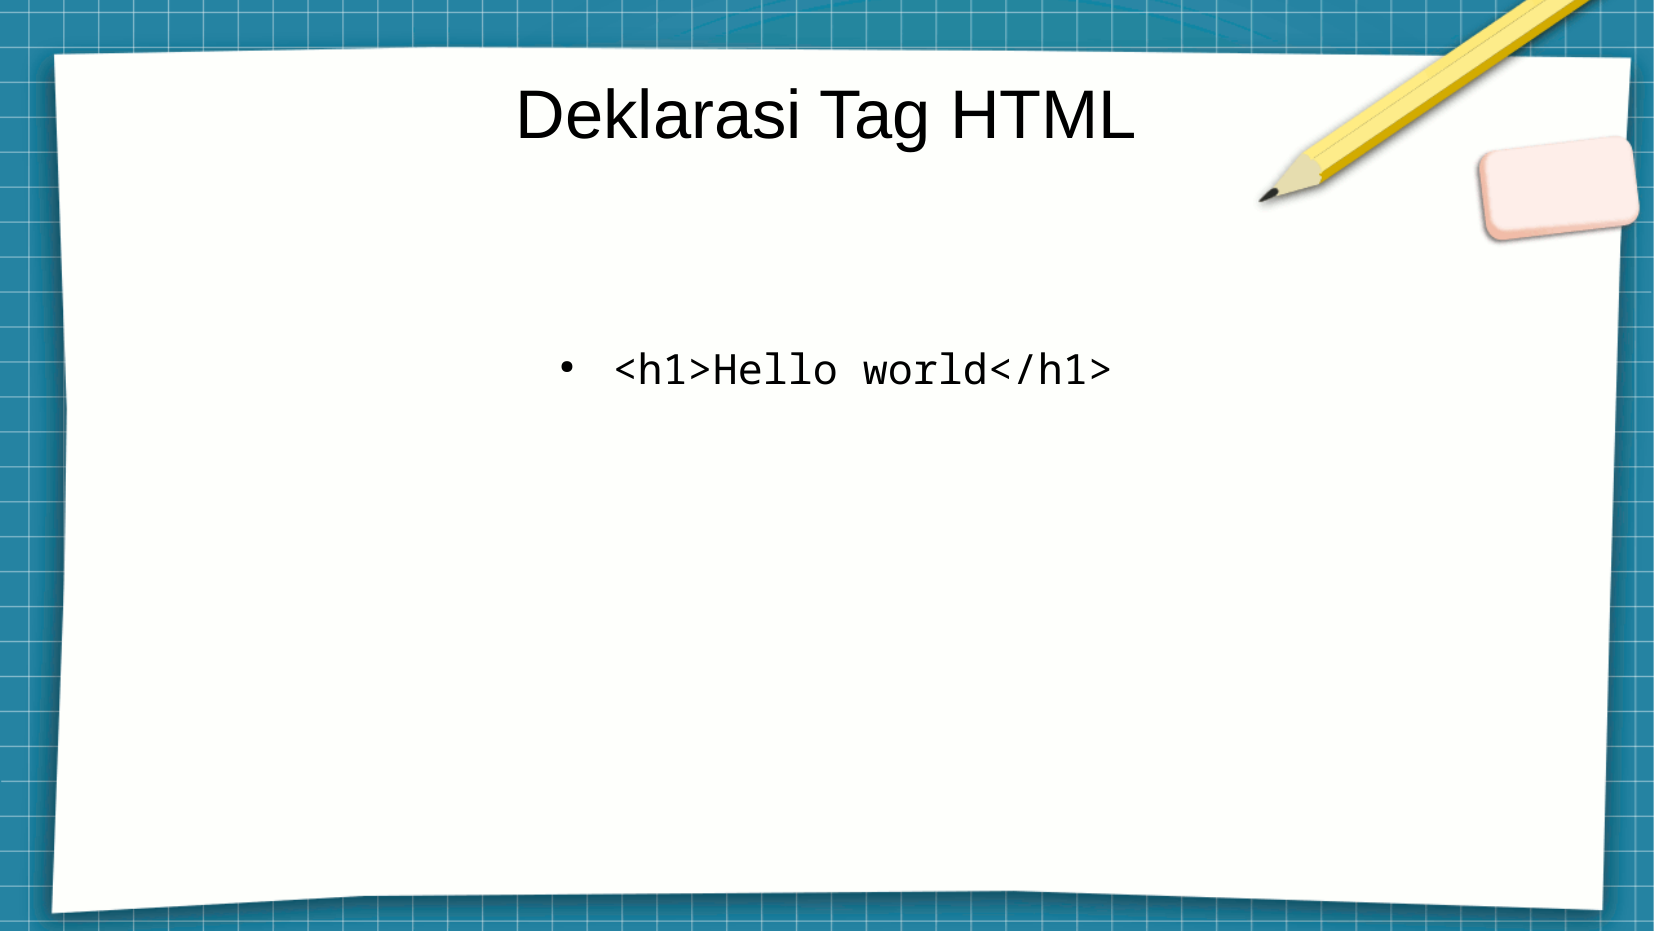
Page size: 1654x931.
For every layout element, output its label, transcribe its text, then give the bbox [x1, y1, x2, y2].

list <h1>Hello world</h1> [83, 98, 1572, 638]
picture [0, 0, 1654, 931]
title Deklarasi Tag HTML [82, 37, 1571, 193]
